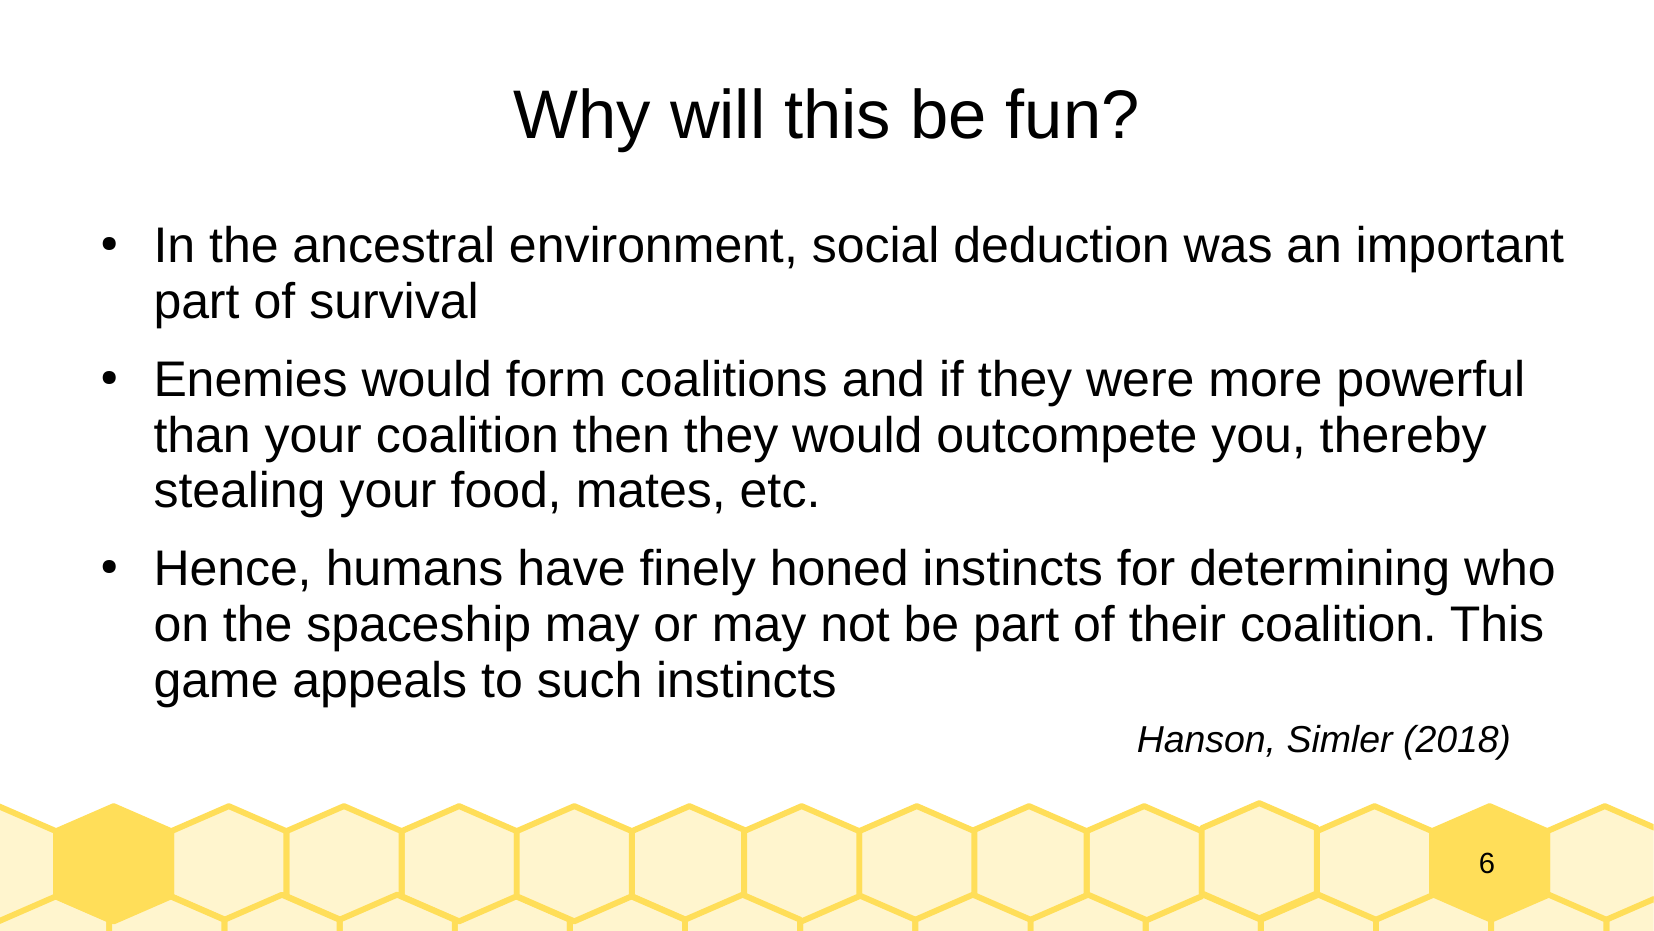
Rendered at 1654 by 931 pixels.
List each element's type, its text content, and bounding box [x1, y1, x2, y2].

text_box Hanson, Simler (2018) [1122, 710, 1654, 768]
list In the ancestral environment, social deduction was an important part of survival Enemies would form coalitions and if they were more powerful than your coalition then they would outcompete you, thereby stealing your food, mates, etc. Hence, humans have finely honed instincts for determining who on the spaceship may or may not be part of their coalition. This game appeals to such instincts [82, 217, 1571, 758]
title Why will this be fun? [82, 37, 1571, 193]
